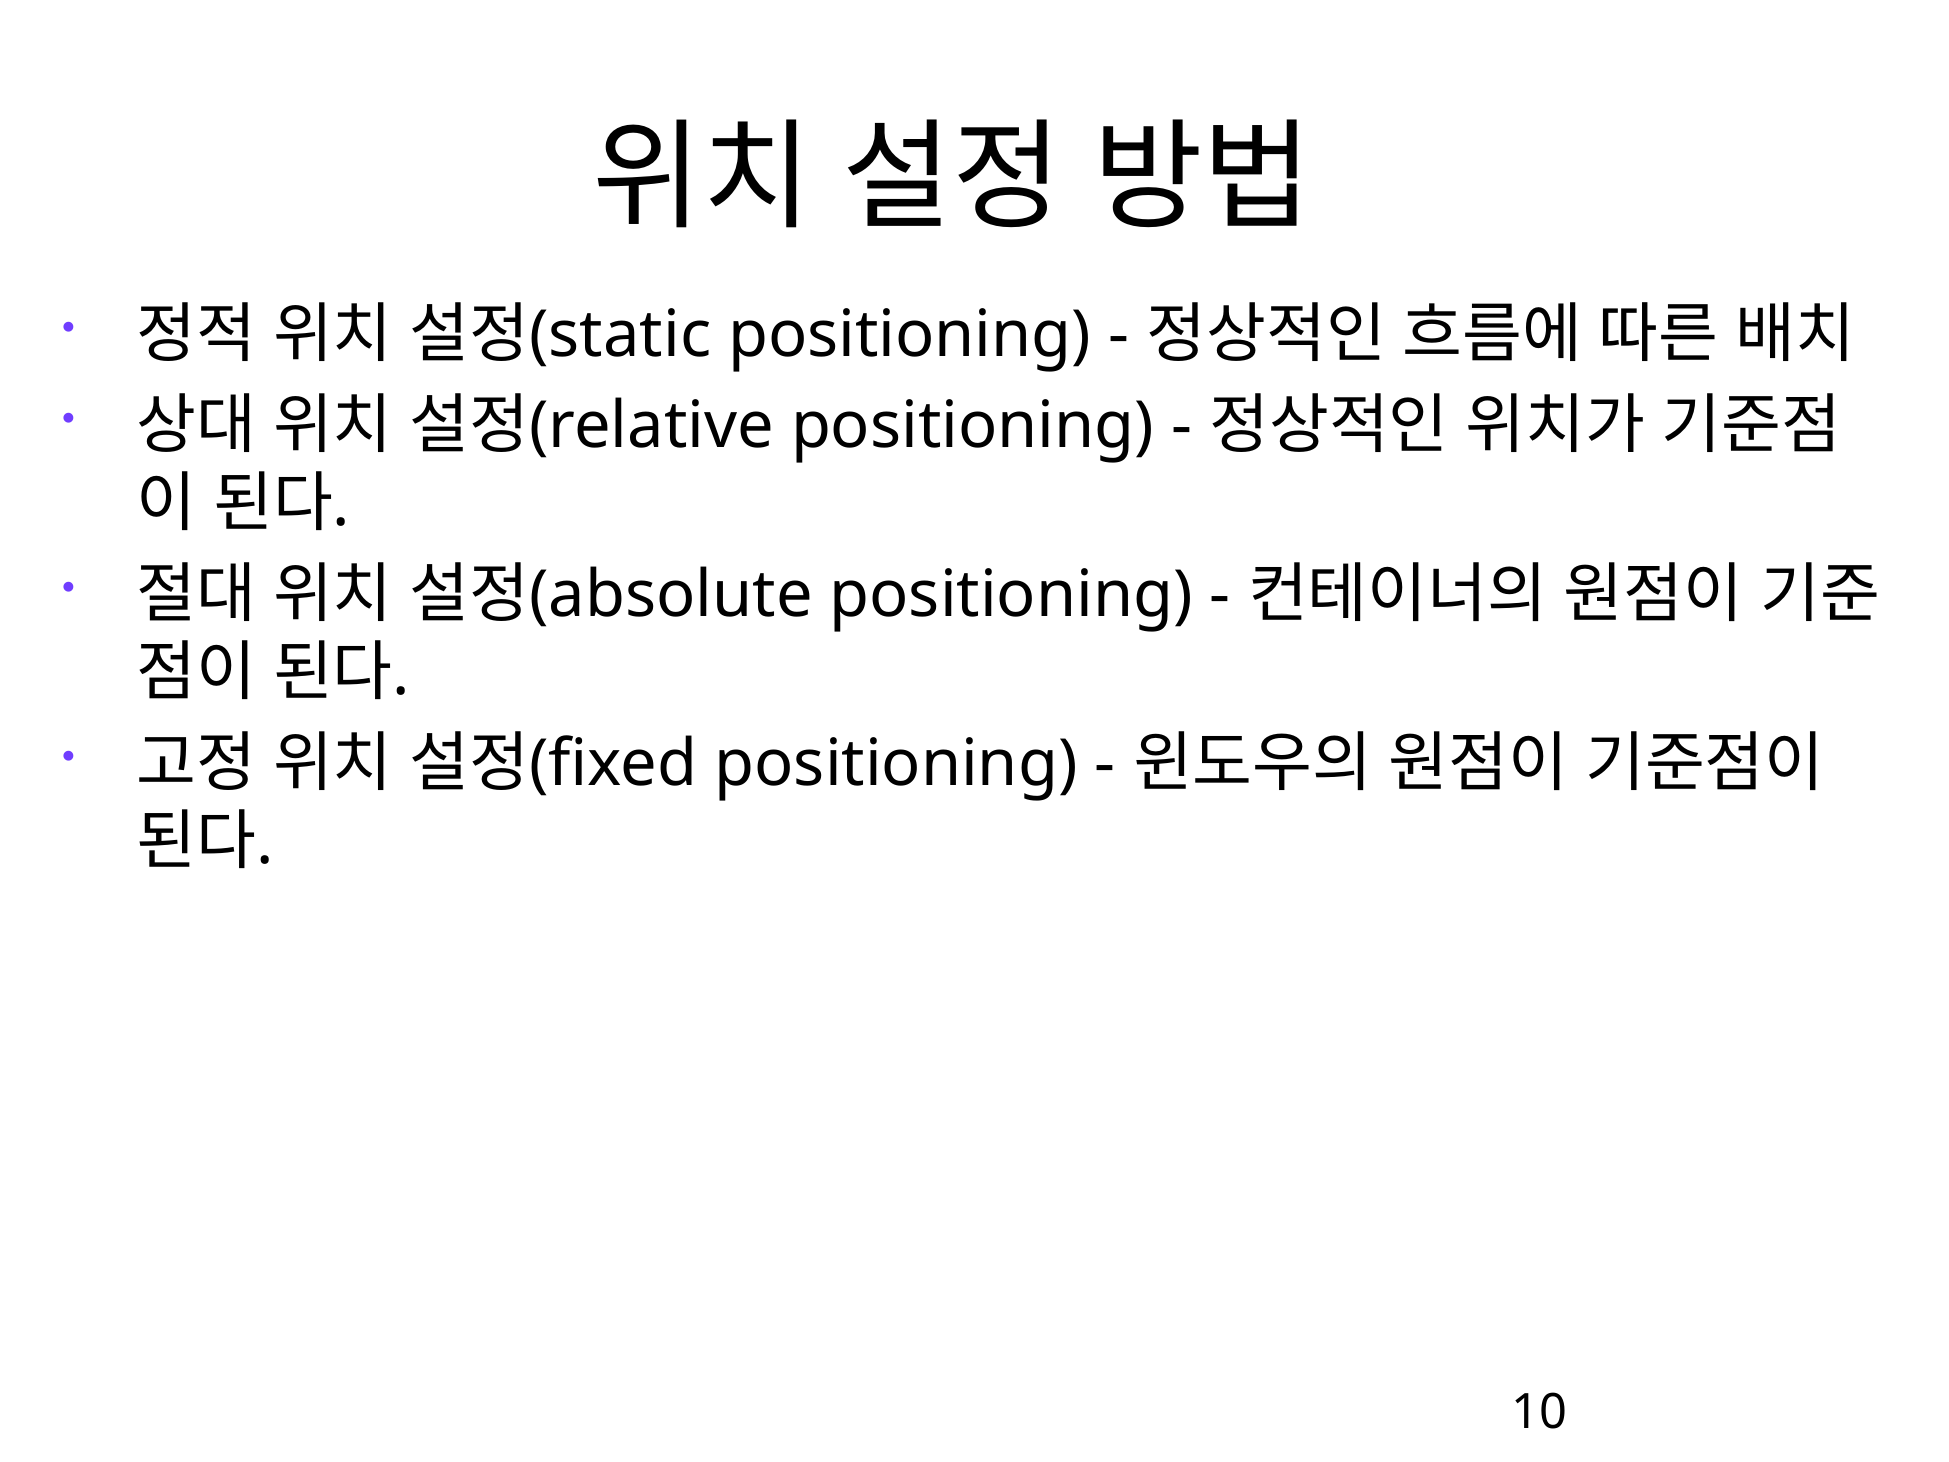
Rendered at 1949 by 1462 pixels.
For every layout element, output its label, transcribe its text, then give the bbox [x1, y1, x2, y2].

slide_number <숫자> [1496, 1372, 1899, 1462]
list 정적 위치 설정(static positioning) - 정상적인 흐름에 따른 배치 상대 위치 설정(relative positioning) - 정상적인 위치가 기준점이 된다. 절대 위치 설정(absolute positioning) - 컨테이너의 원점이 기준점이 된다. 고정 위치 설정(fixed positioning) - 윈도우의 원점이 기준점이 된다. [48, 284, 1897, 1343]
title 위치 설정 방법 [156, 92, 1749, 255]
